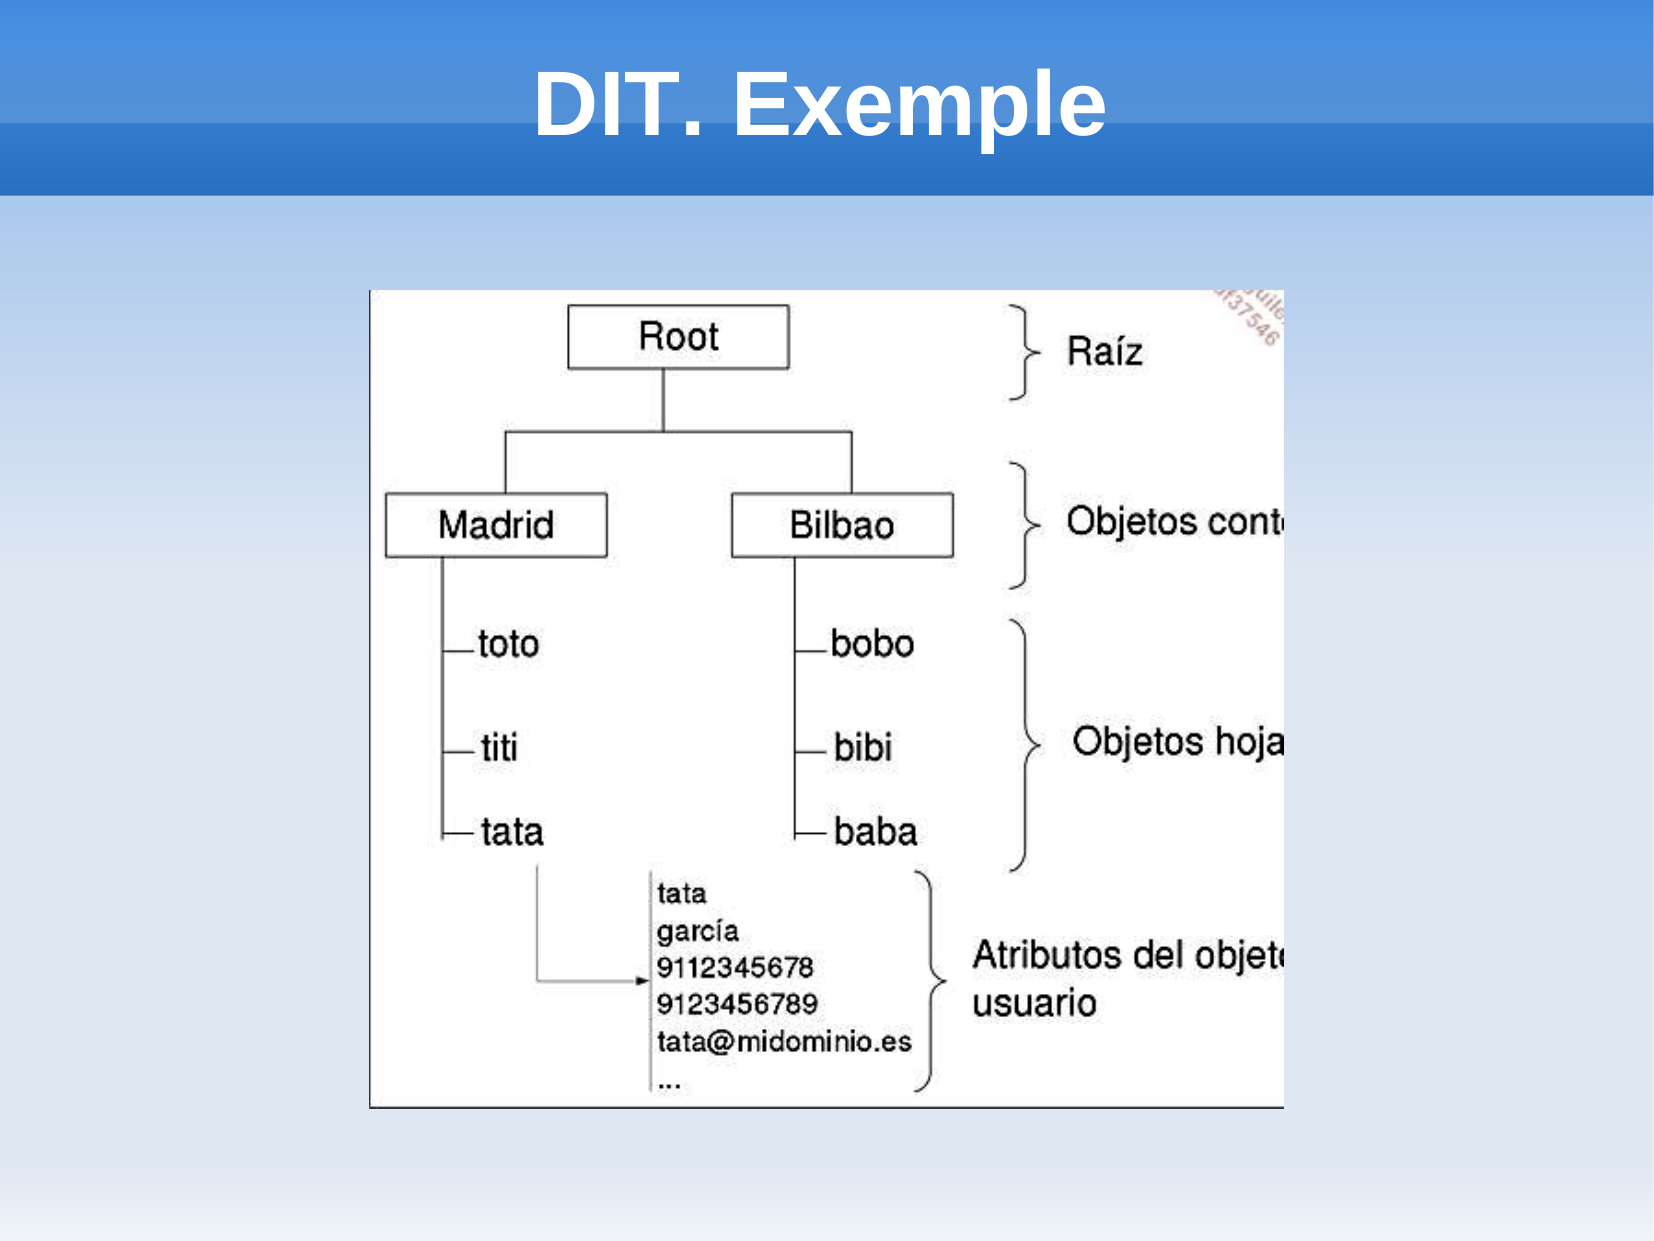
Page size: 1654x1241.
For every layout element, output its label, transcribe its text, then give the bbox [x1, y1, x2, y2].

title DIT. Exemple [76, 0, 1565, 208]
picture [0, 0, 1654, 1241]
